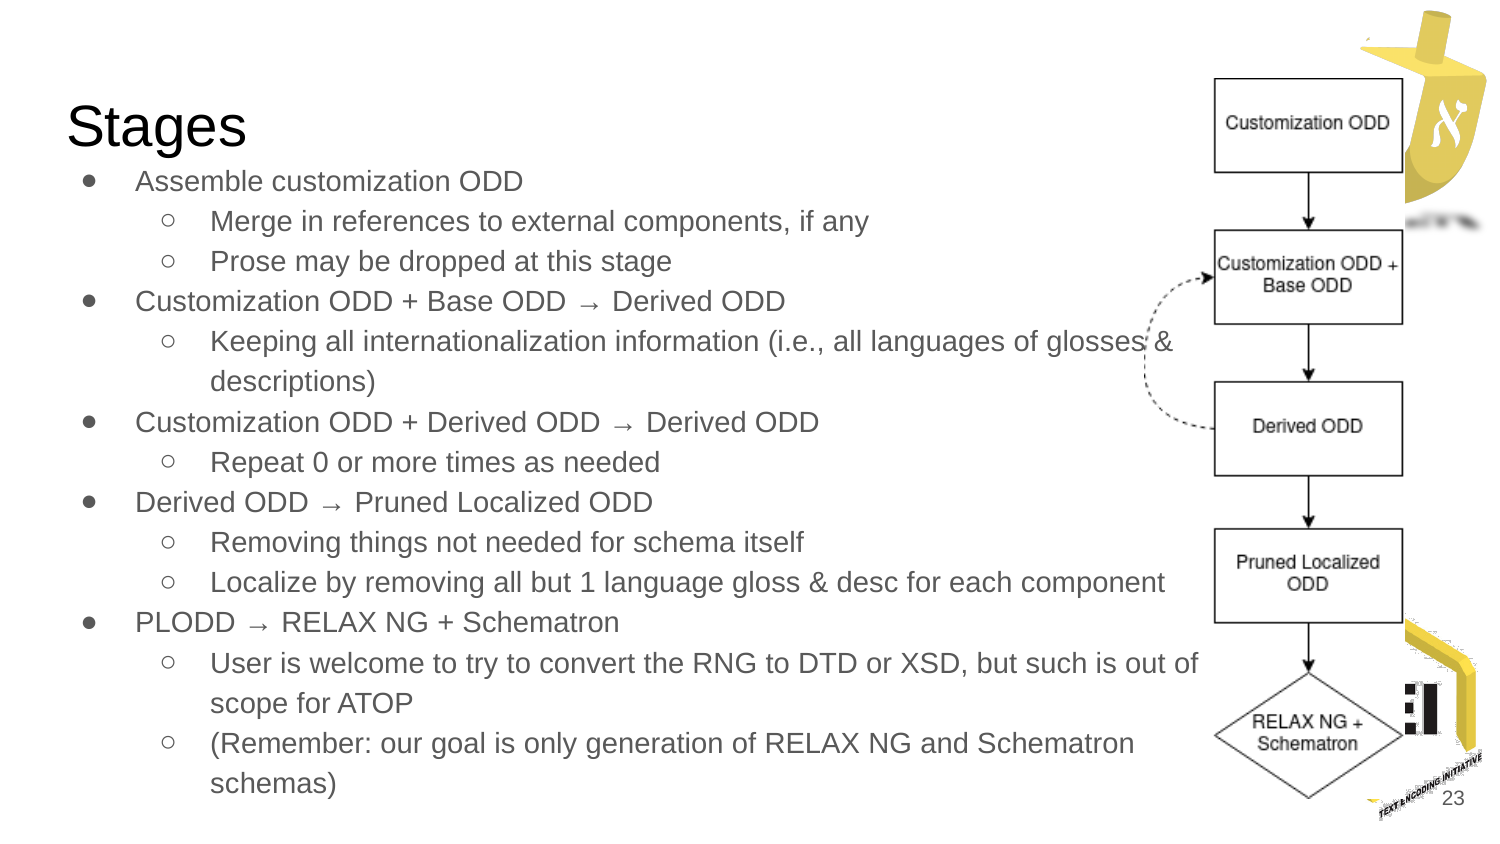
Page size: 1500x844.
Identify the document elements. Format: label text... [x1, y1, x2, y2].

list Assemble customization ODD Merge in references to external components, if any Prose may be dropped at this stage Customization ODD + Base ODD → Derived ODD Keeping all internationalization information (i.e., all languages of glosses & descriptions) Customization ODD + Derived ODD → Derived ODD Repeat 0 or more times as needed Derived ODD → Pruned Localized ODD Removing things not needed for schema itself Localize by removing all but 1 language gloss & desc for each component PLODD → RELAX NG + Schematron User is welcome to try to convert the RNG to DTD or XSD, but such is out of scope for ATOP (Remember: our goal is only generation of RELAX NG and Schematron schemas) [45, 141, 1234, 725]
picture [1144, 0, 1500, 830]
slide_number <number> [1389, 764, 1480, 830]
title Stages [51, 72, 1449, 167]
